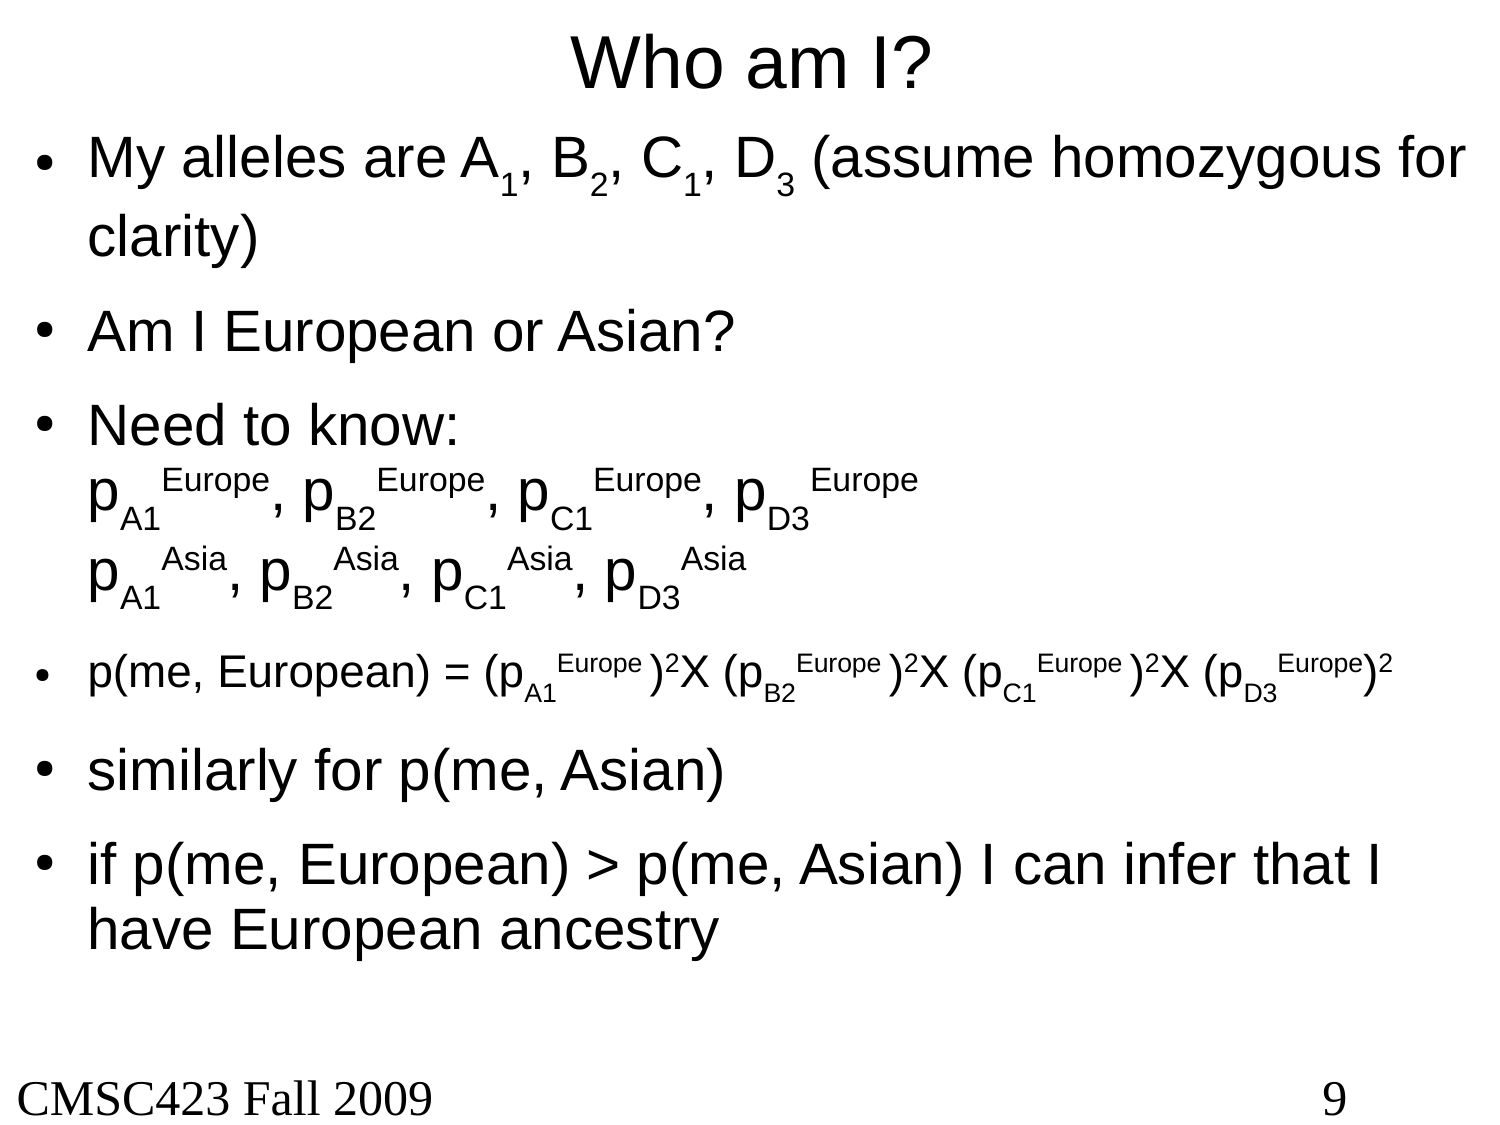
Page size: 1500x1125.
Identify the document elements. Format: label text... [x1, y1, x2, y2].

list My alleles are A1, B2, C1, D3 (assume homozygous for clarity) Am I European or Asian? Need to know: pA1Europe, pB2Europe, pC1Europe, pD3Europe pA1Asia, pB2Asia, pC1Asia, pD3Asia p(me, European) = (pA1Europe )2X (pB2Europe )2X (pC1Europe )2X (pD3Europe)2 similarly for p(me, Asian) if p(me, European) > p(me, Asian) I can infer that I have European ancestry [16, 124, 1485, 1072]
title Who am I? [19, 9, 1485, 116]
